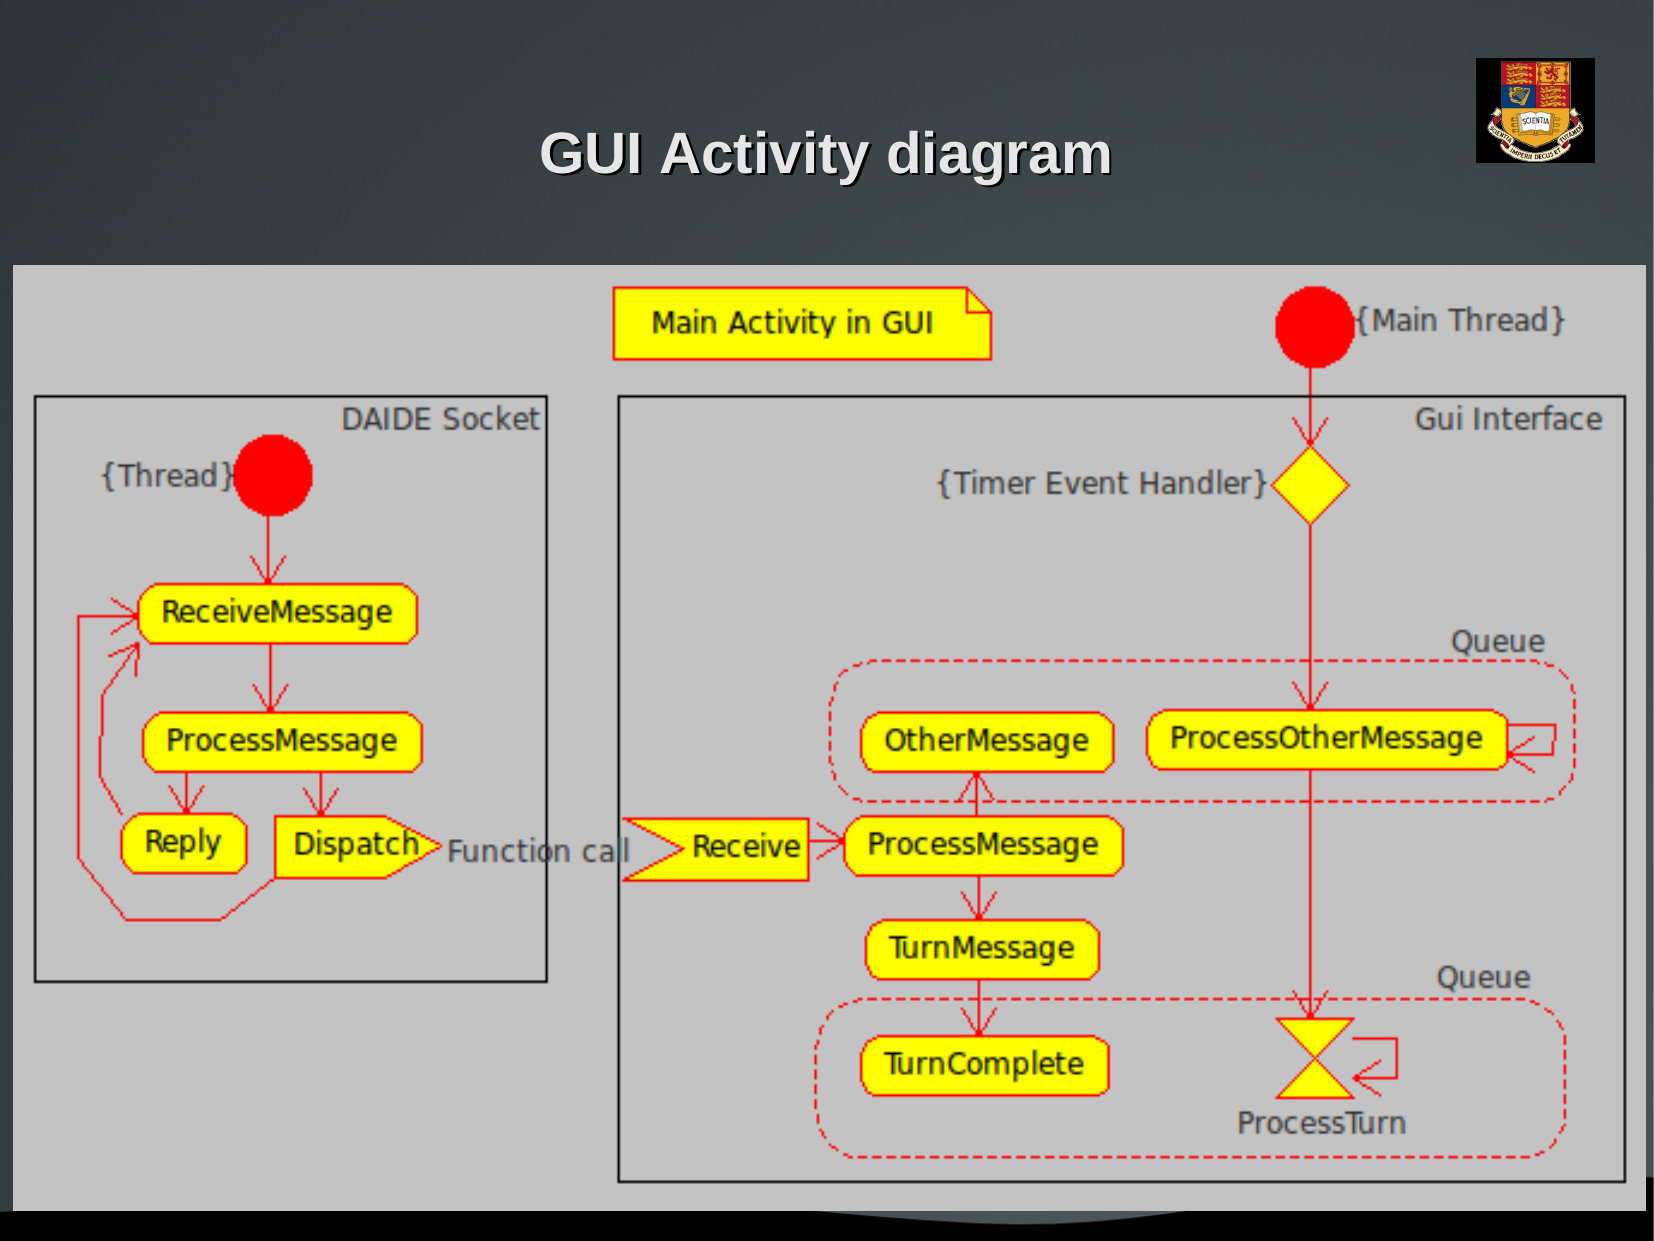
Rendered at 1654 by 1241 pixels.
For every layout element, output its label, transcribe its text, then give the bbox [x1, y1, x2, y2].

title GUI Activity diagram [82, 56, 1571, 250]
picture [0, 0, 1654, 1241]
